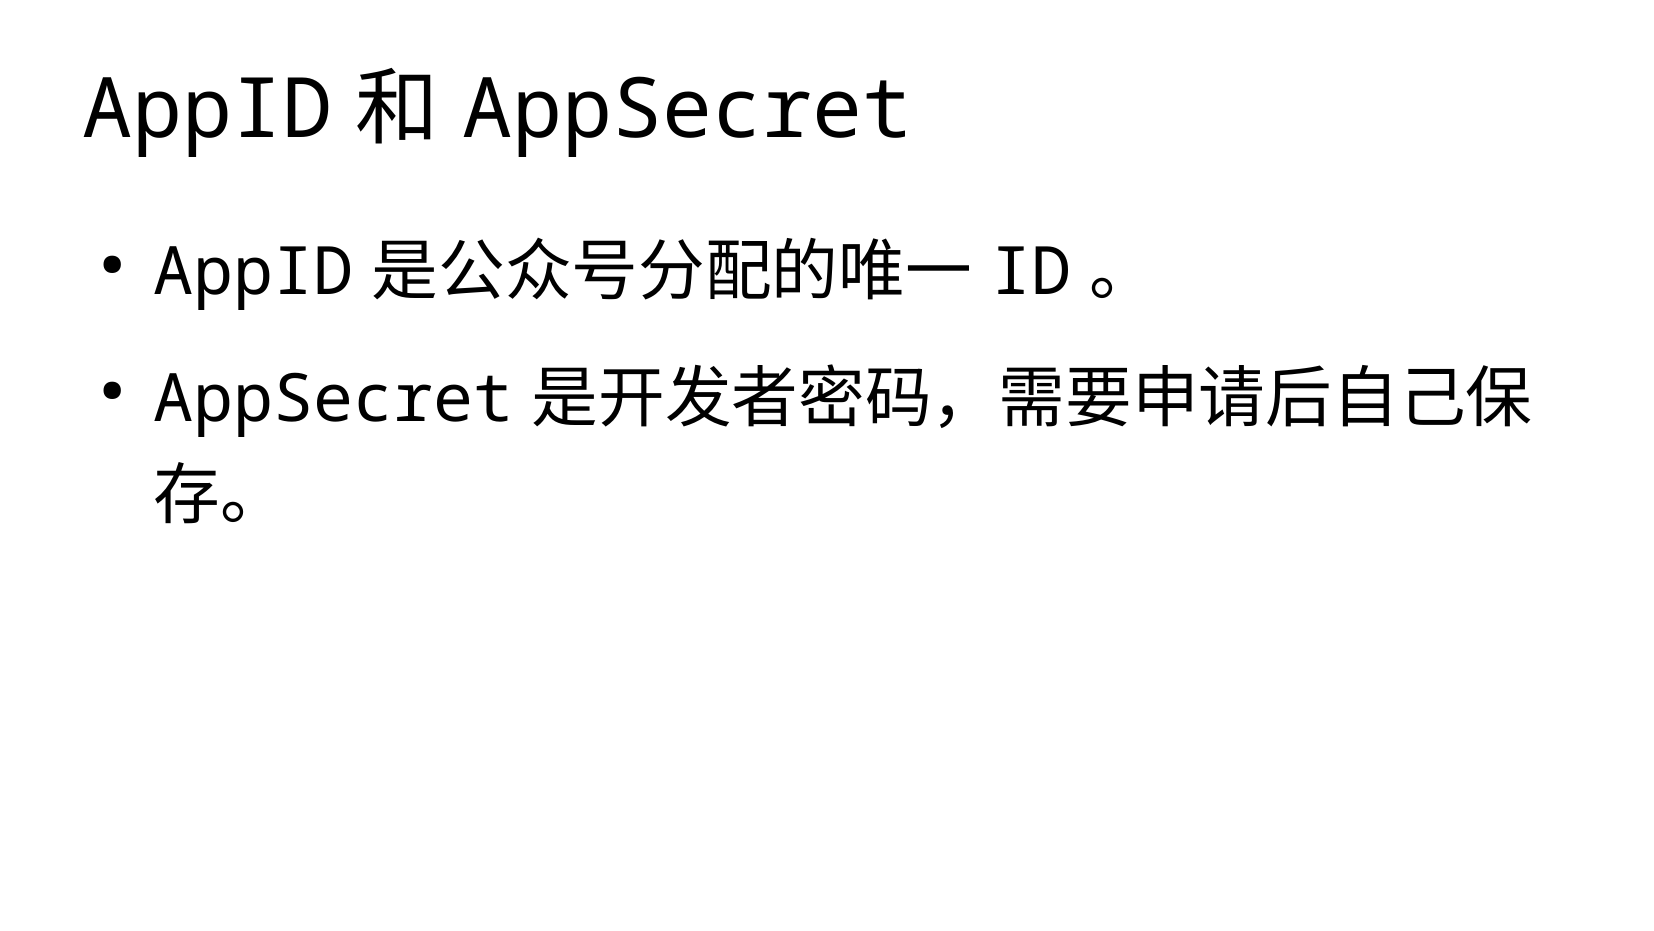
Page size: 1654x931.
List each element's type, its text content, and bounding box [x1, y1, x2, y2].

title AppID和AppSecret [82, 37, 1571, 166]
list AppID是公众号分配的唯一ID。 AppSecret是开发者密码，需要申请后自己保存。 [82, 217, 1571, 875]
